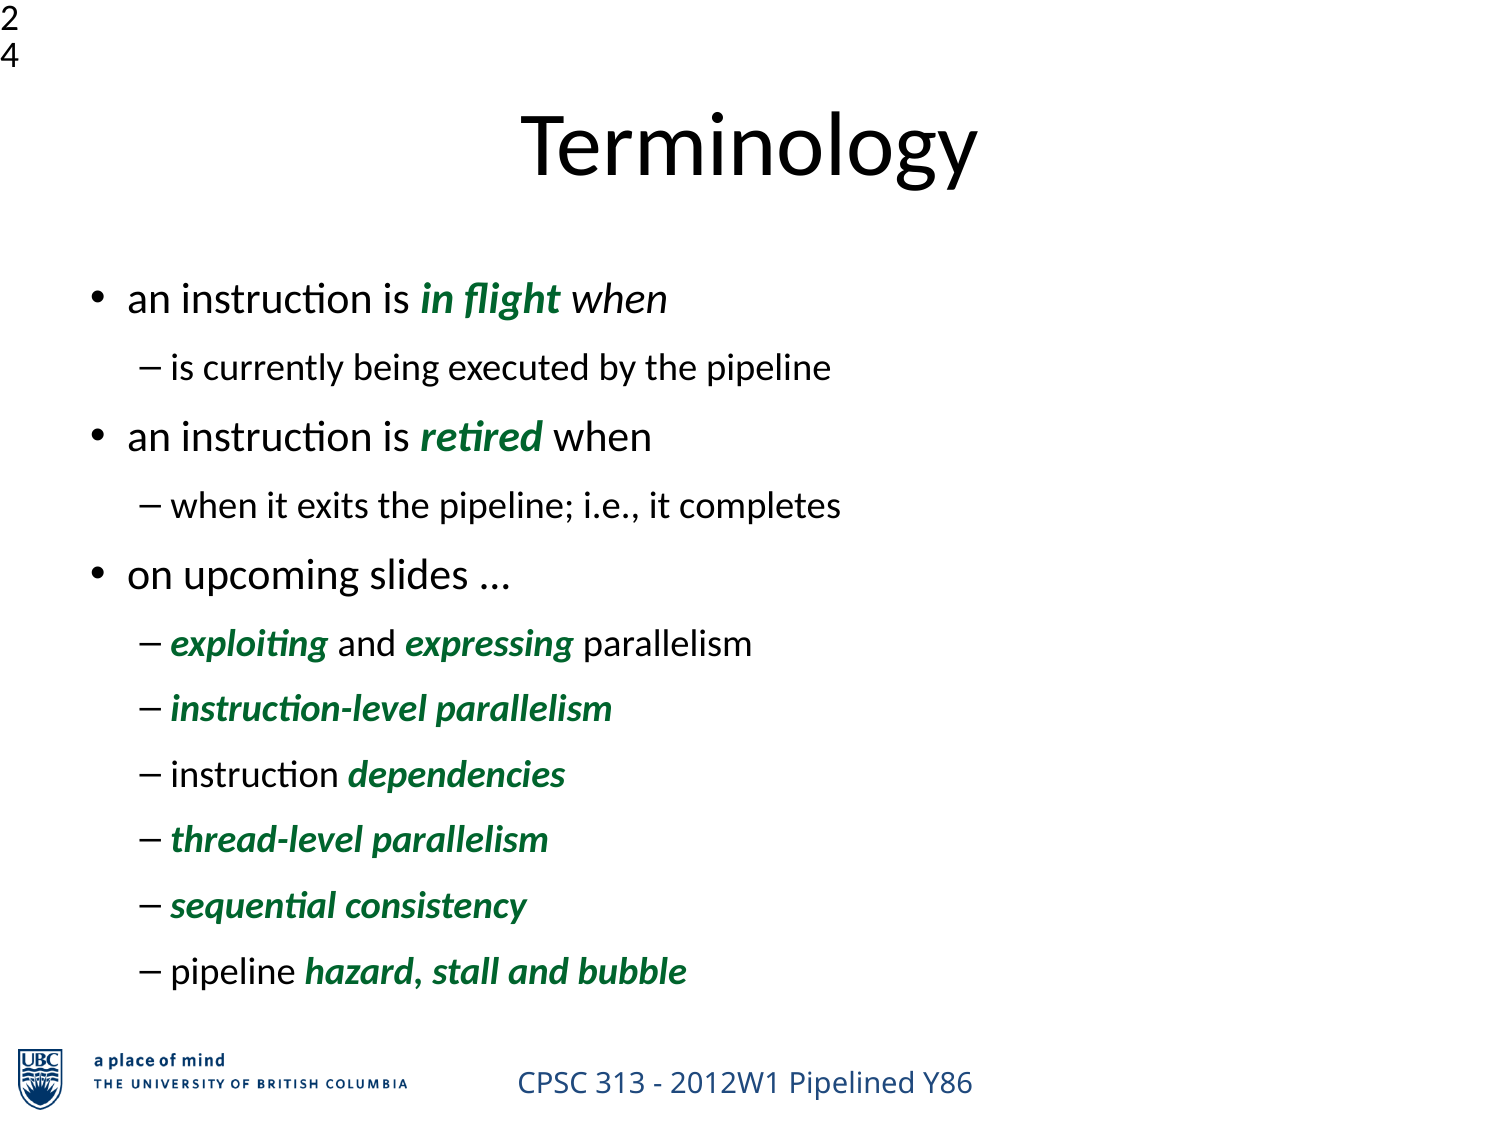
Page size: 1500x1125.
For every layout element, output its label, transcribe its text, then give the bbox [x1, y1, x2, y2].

title Terminology [75, 45, 1425, 233]
list an instruction is in flight when is currently being executed by the pipeline an instruction is retired when when it exits the pipeline; i.e., it completes on upcoming slides ... exploiting and expressing parallelism instruction-level parallelism instruction dependencies thread-level parallelism sequential consistency pipeline hazard, stall and bubble [75, 262, 1425, 1005]
picture [18, 1049, 407, 1110]
